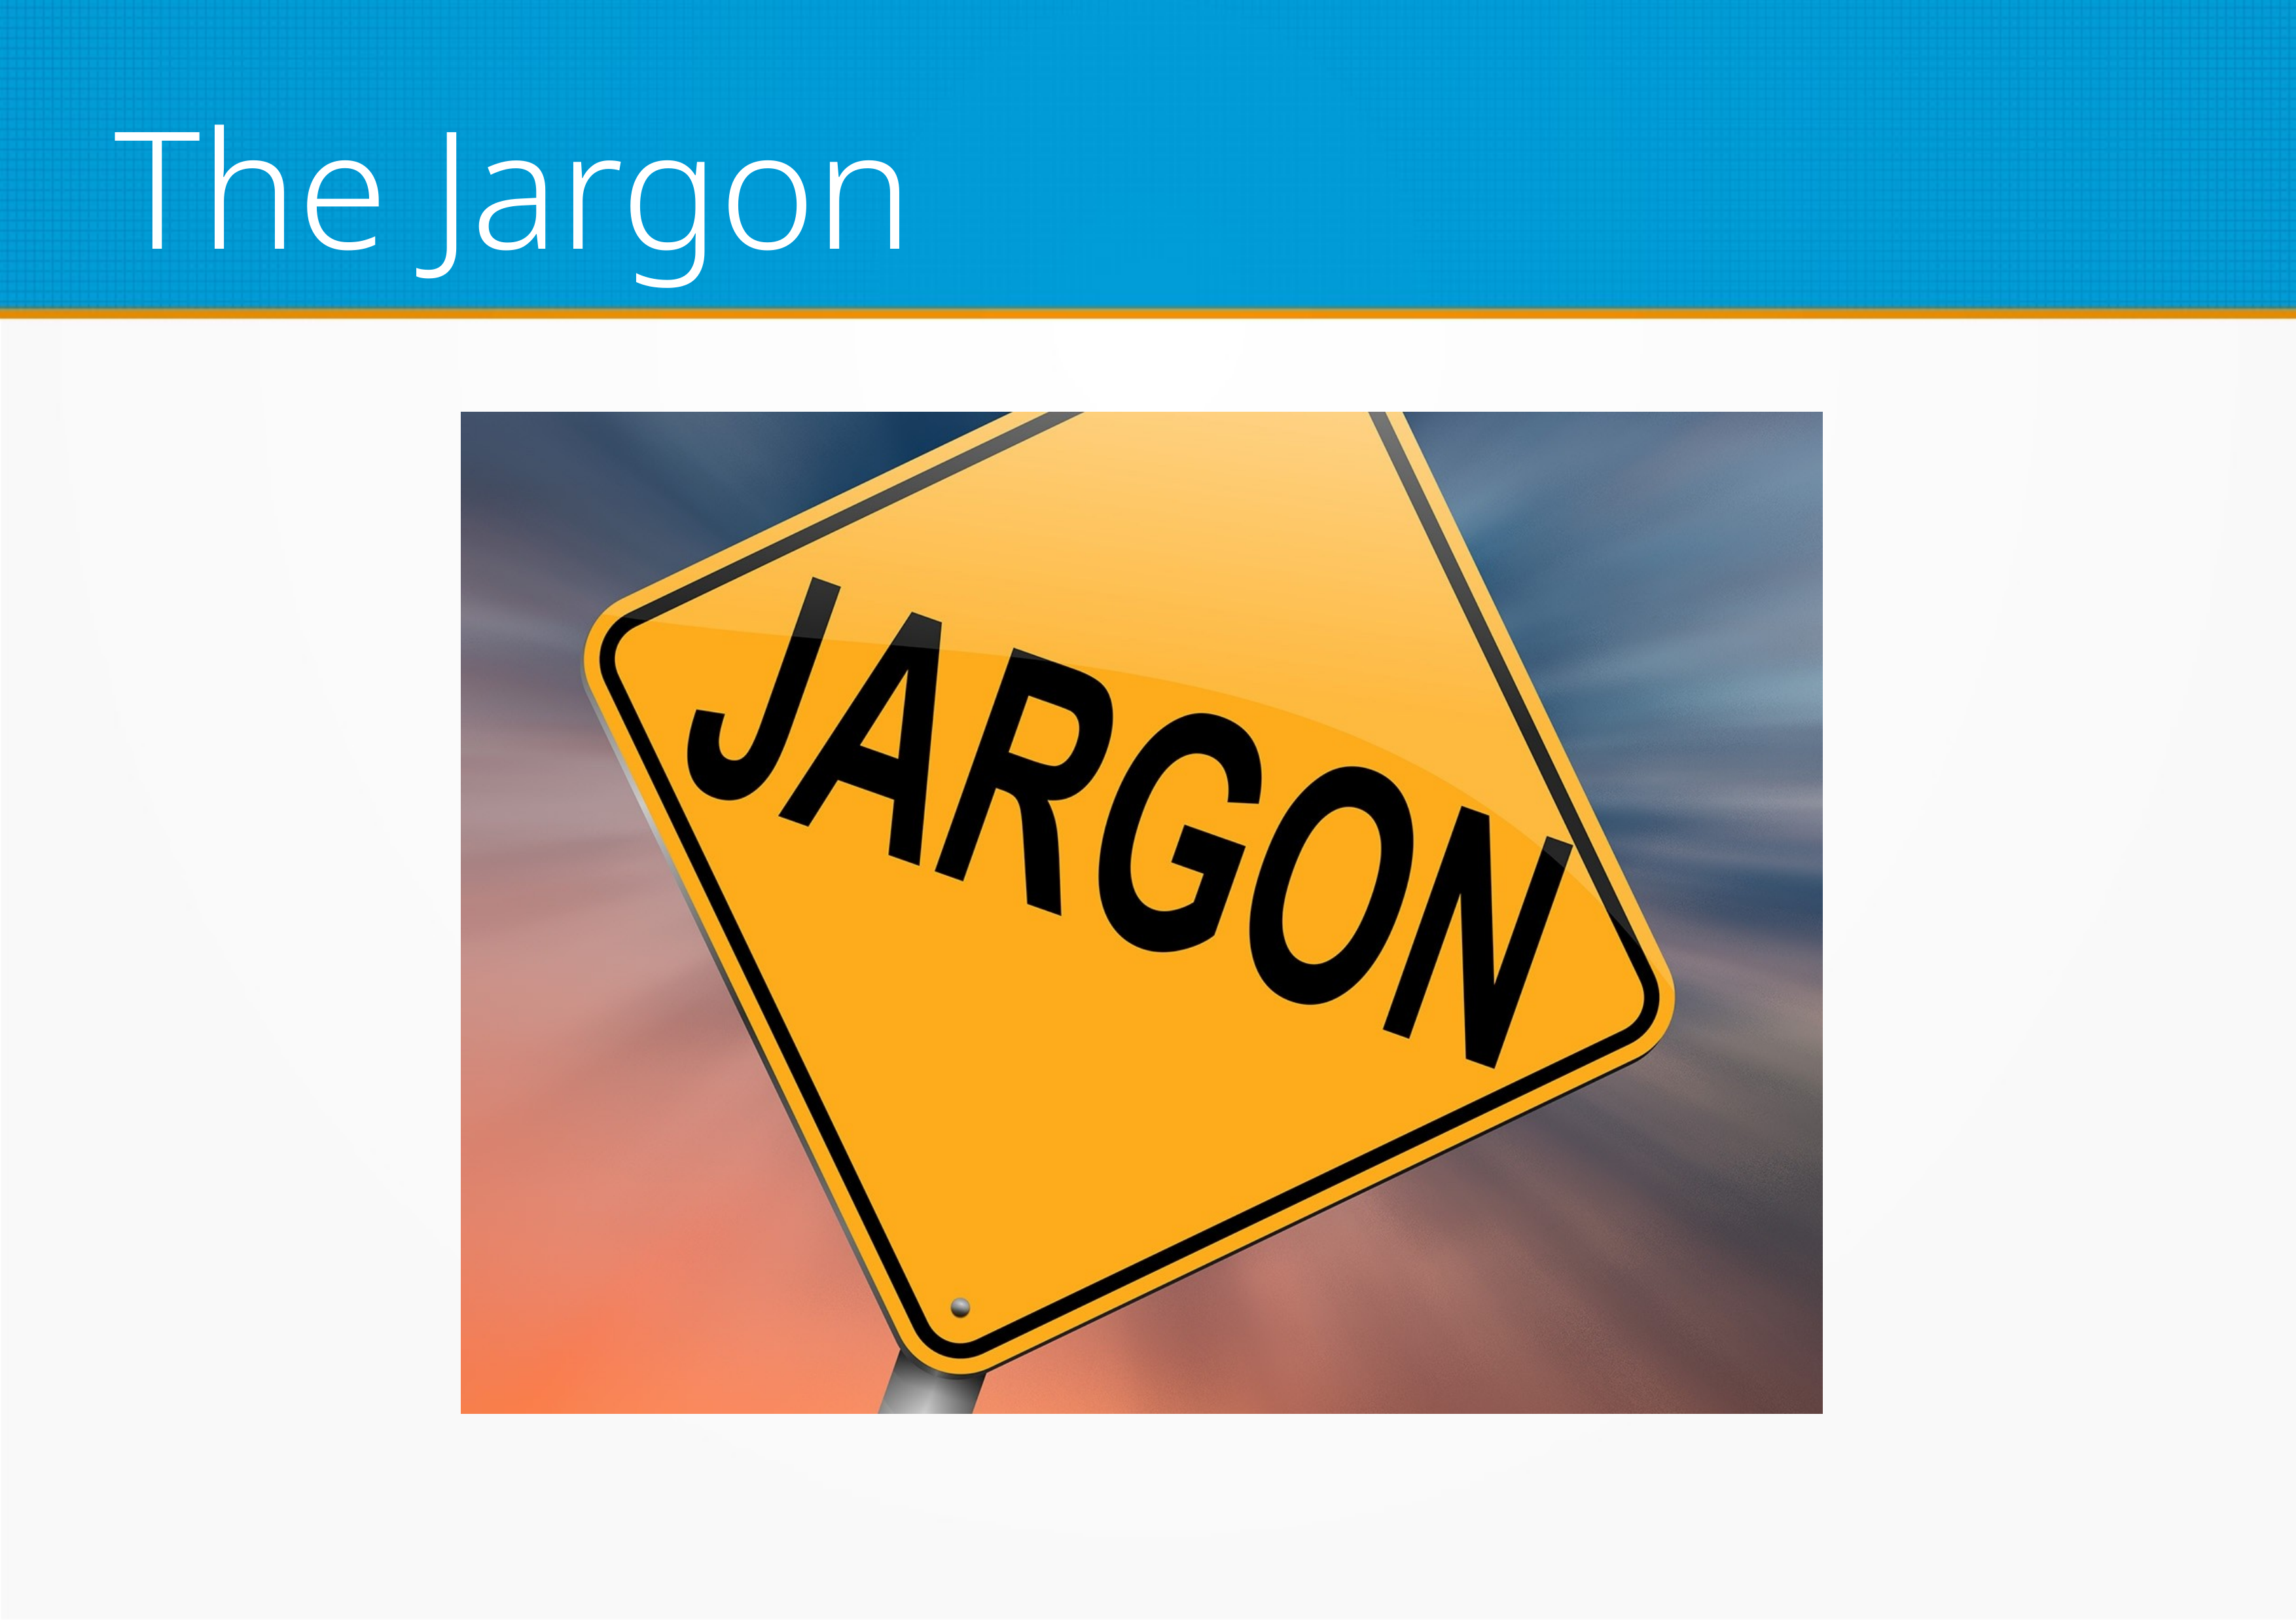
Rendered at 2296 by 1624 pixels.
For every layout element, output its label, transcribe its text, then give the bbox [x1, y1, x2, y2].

title The Jargon [114, 26, 2181, 297]
picture [0, 305, 2296, 1624]
